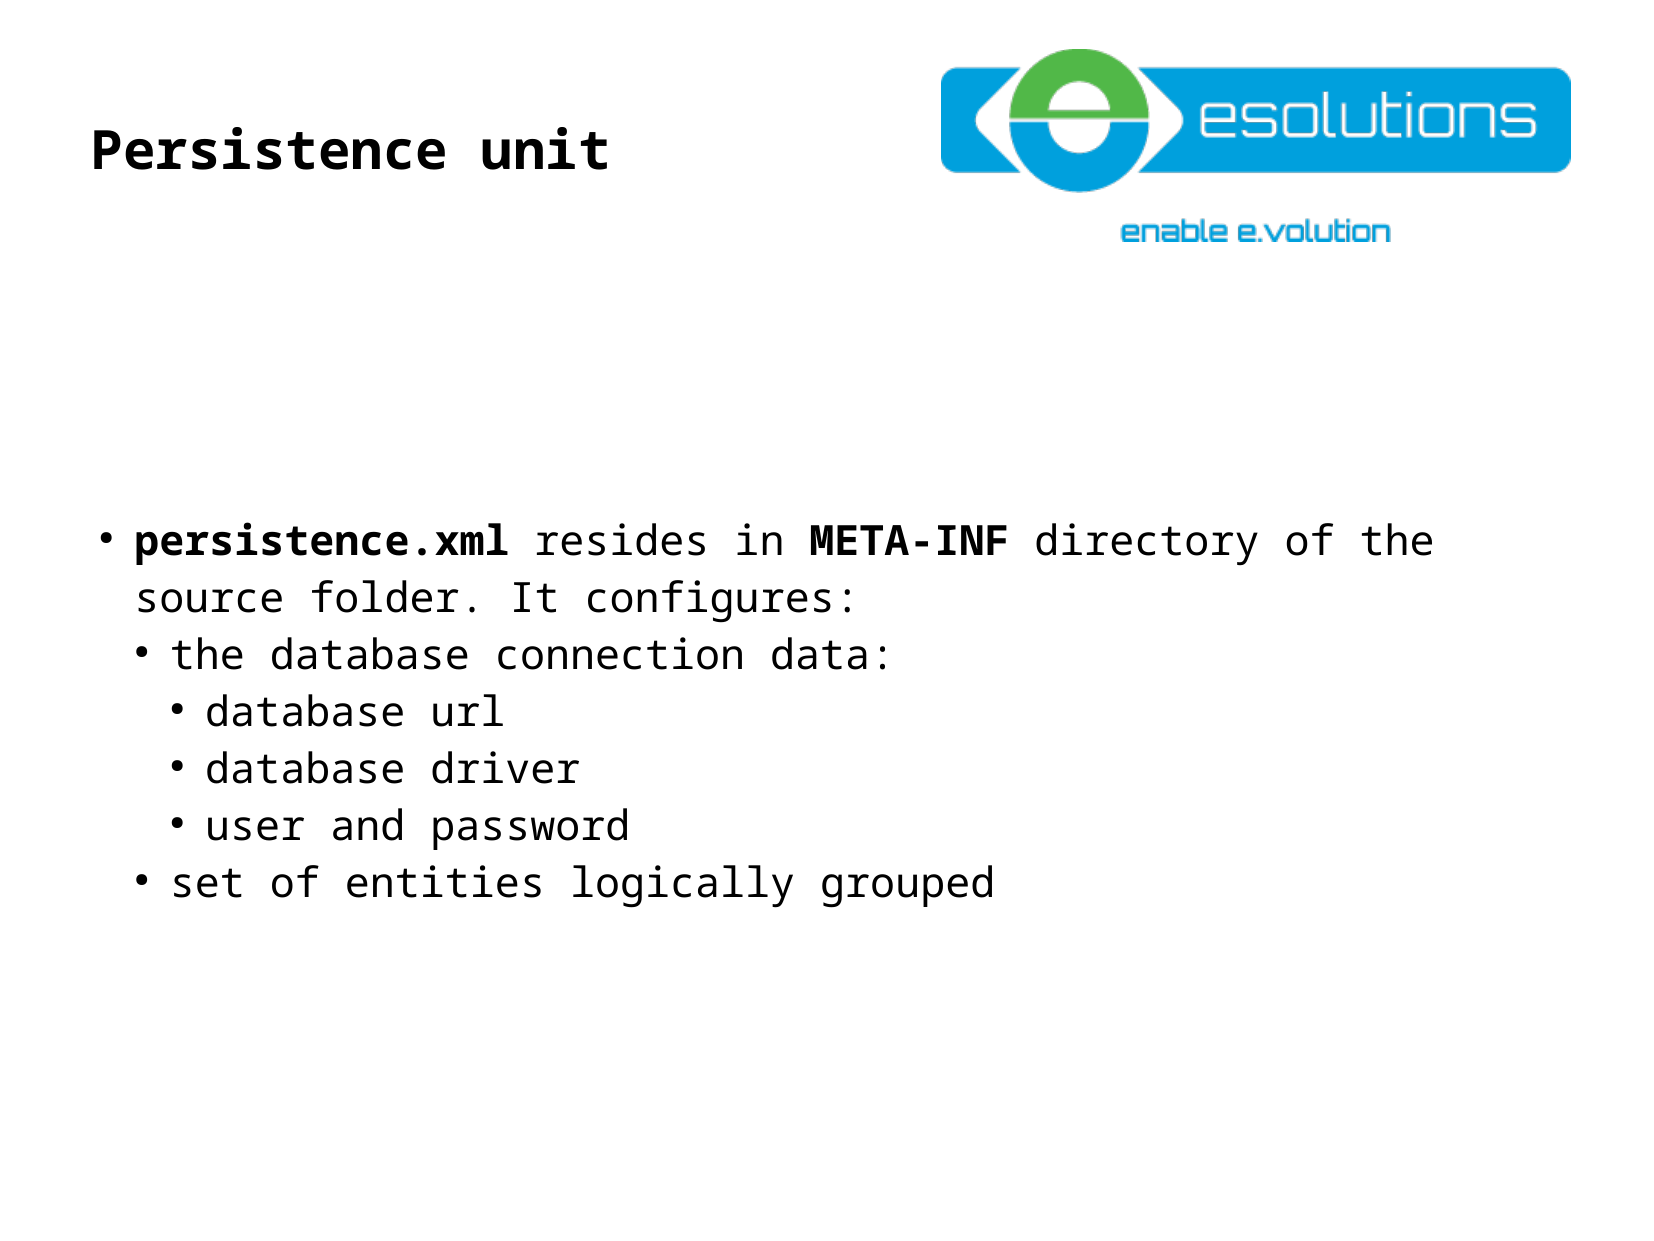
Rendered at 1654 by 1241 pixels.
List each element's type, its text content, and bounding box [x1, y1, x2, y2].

picture [1323, 92, 1335, 137]
picture [1419, 103, 1454, 137]
picture [941, 49, 1571, 242]
picture [1201, 103, 1236, 137]
picture [1376, 228, 1386, 242]
picture [1341, 103, 1377, 137]
picture [1501, 103, 1537, 137]
picture [1242, 228, 1252, 232]
picture [1356, 228, 1367, 238]
text_box persistence.xml resides in META-INF directory of the source folder. It configures: the database connection data: database url database driver user and password set of entities logically grouped [98, 293, 1588, 1185]
picture [1213, 228, 1224, 232]
picture [1382, 92, 1401, 137]
picture [1460, 103, 1495, 137]
picture [1406, 103, 1412, 137]
picture [1283, 103, 1318, 137]
picture [1146, 228, 1155, 242]
picture [1126, 228, 1136, 232]
title Persistence unit [90, 56, 915, 240]
picture [1185, 228, 1195, 238]
picture [1242, 103, 1277, 137]
